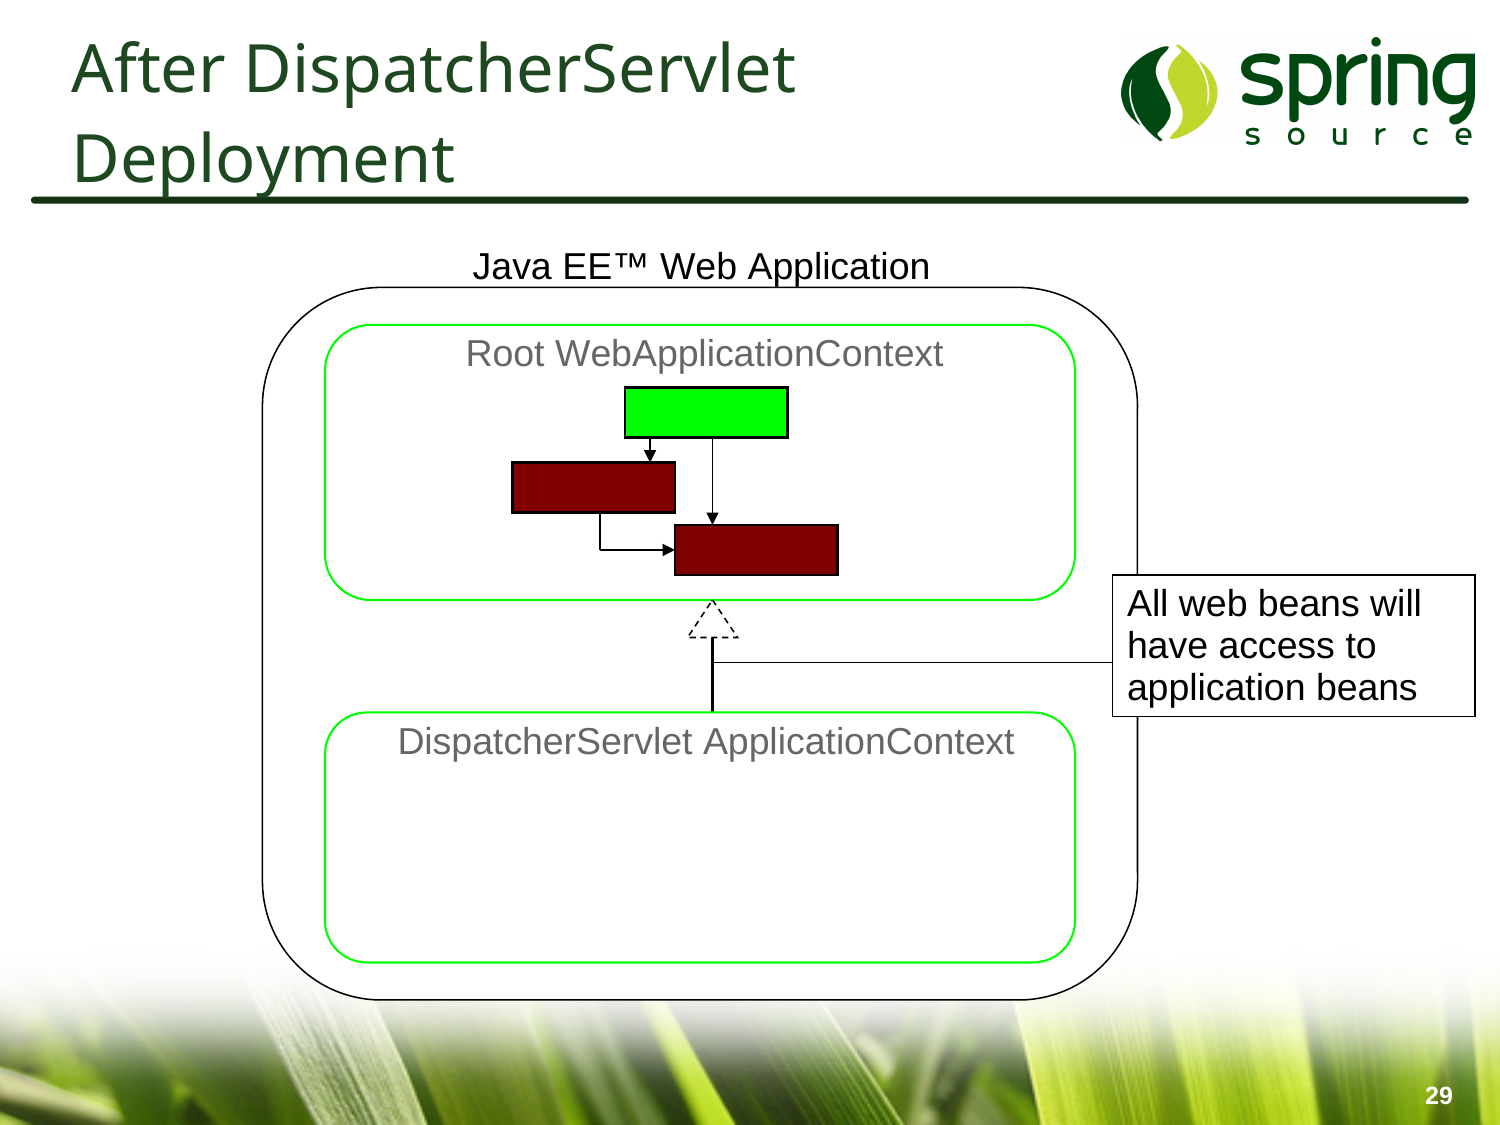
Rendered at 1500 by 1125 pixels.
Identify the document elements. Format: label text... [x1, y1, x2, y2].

title After DispatcherServlet Deployment [56, 13, 1089, 191]
text_box DispatcherServlet ApplicationContext [362, 712, 1051, 770]
text_box Root WebApplicationContext [450, 324, 959, 383]
picture [0, 944, 1500, 1125]
text_box Java EE™ Web Application [375, 237, 1029, 295]
picture [1121, 37, 1475, 145]
text_box All web beans will have access to application beans [1112, 575, 1476, 717]
text_box [262, 287, 1138, 1000]
